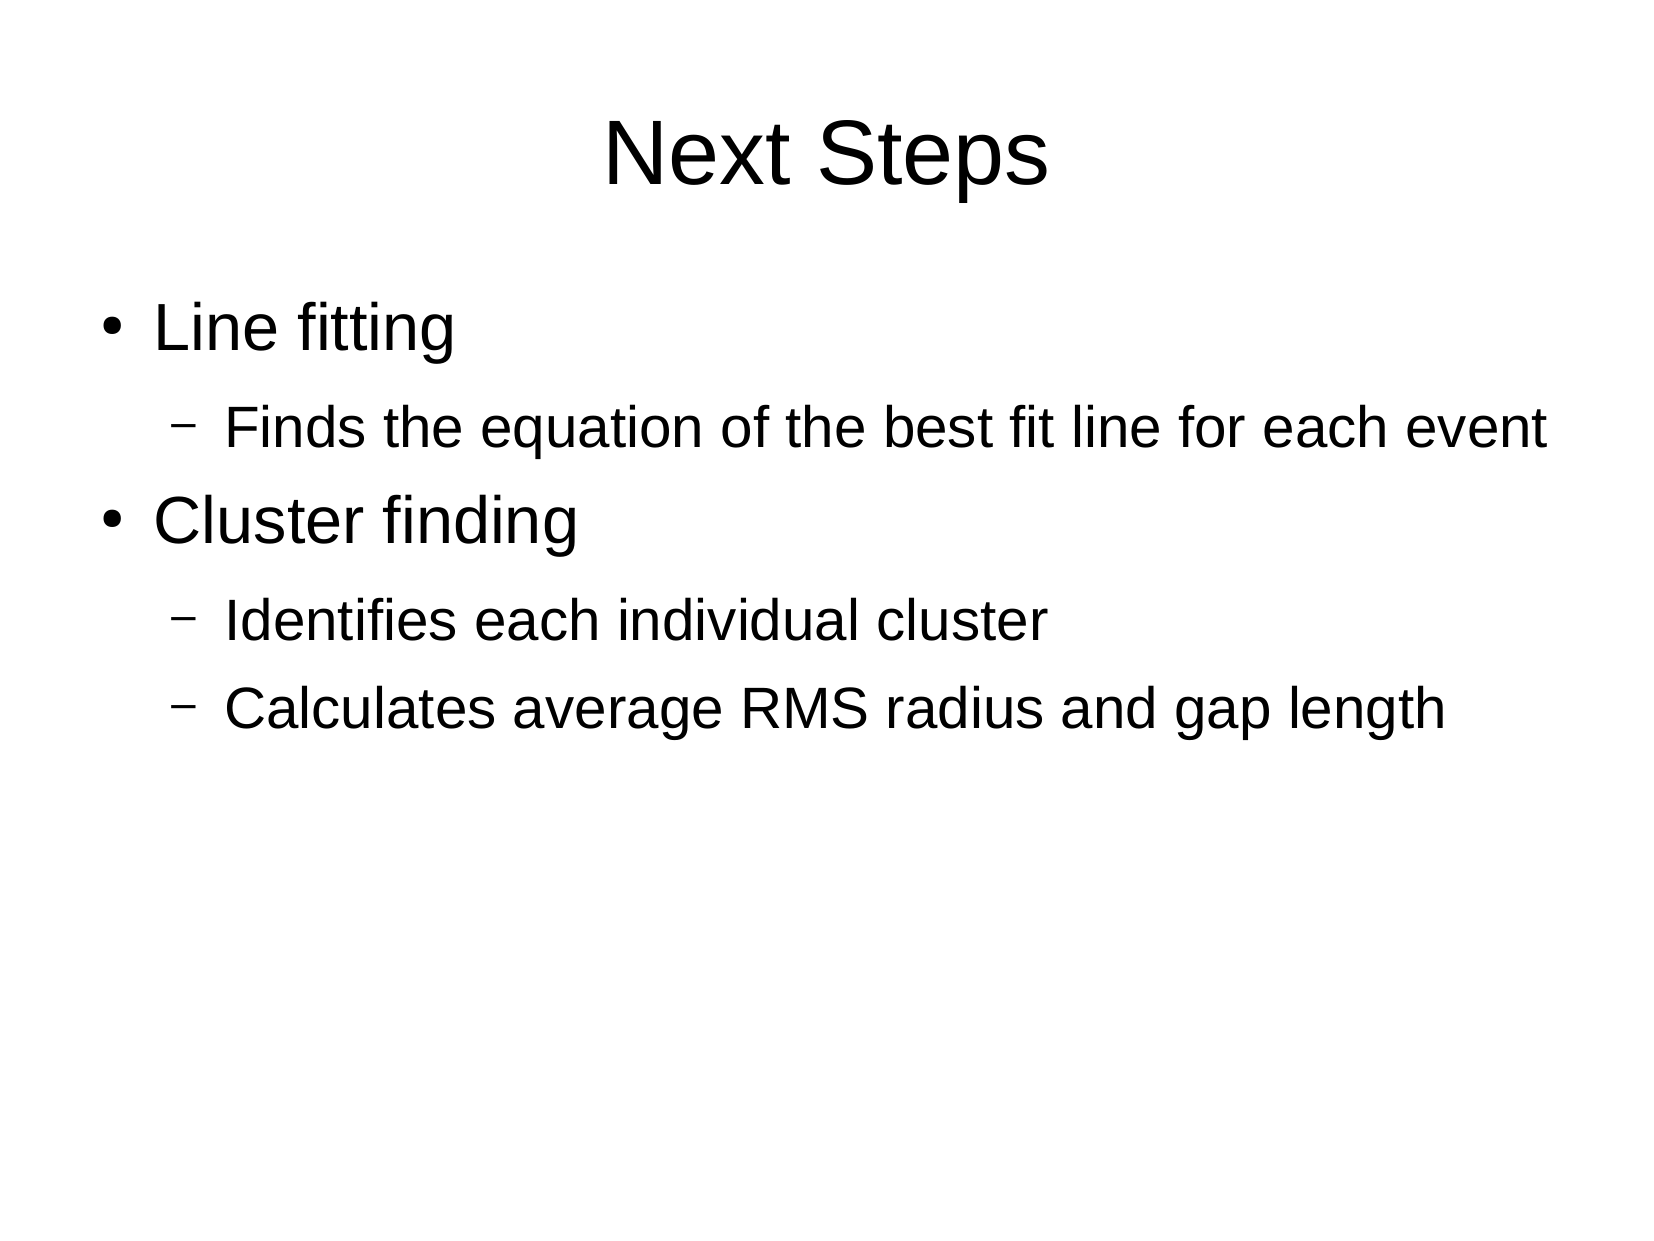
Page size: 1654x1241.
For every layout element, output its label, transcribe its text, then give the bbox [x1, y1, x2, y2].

title Next Steps [82, 49, 1571, 257]
list Line fitting Finds the equation of the best fit line for each event Cluster finding Identifies each individual cluster Calculates average RMS radius and gap length [82, 290, 1571, 1010]
